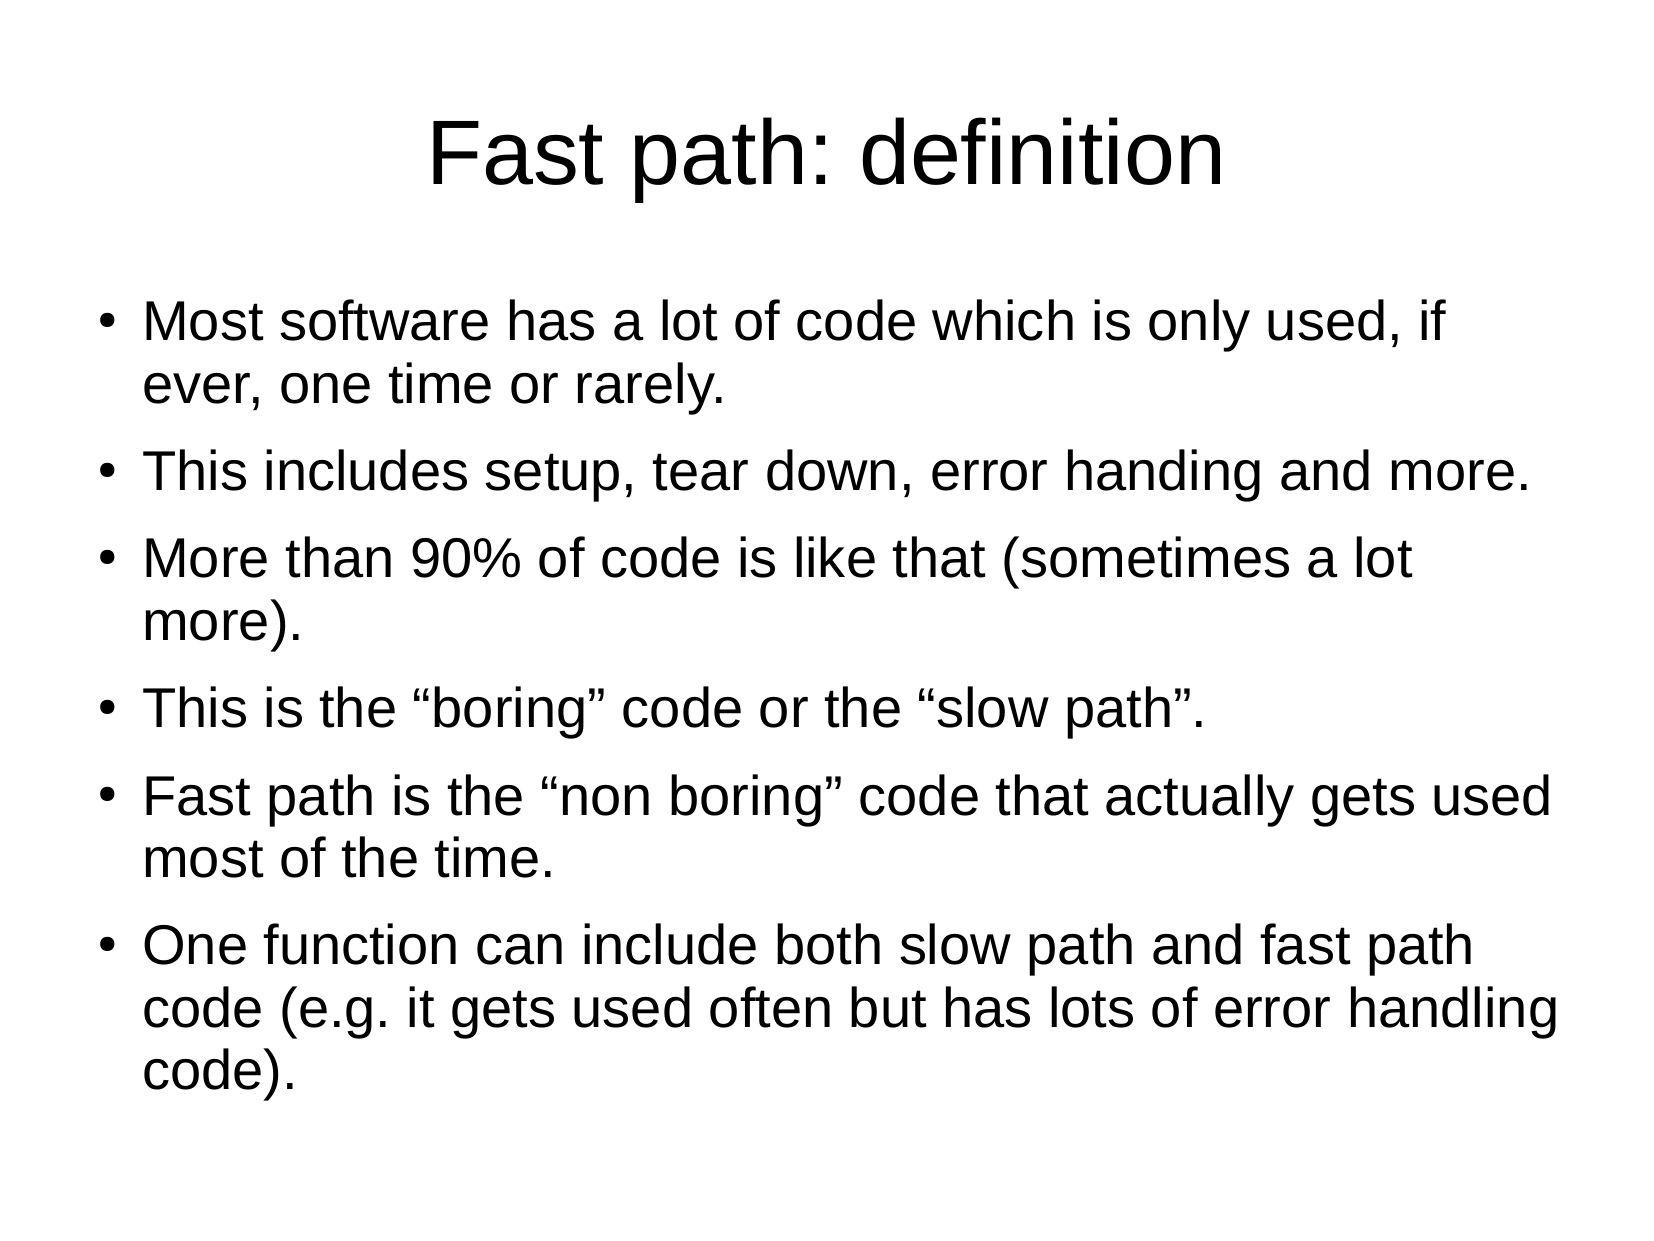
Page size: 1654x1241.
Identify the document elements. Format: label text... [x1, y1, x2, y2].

title Fast path: definition [82, 49, 1571, 257]
list Most software has a lot of code which is only used, if ever, one time or rarely. This includes setup, tear down, error handing and more. More than 90% of code is like that (sometimes a lot more). This is the “boring” code or the “slow path”. Fast path is the “non boring” code that actually gets used most of the time. One function can include both slow path and fast path code (e.g. it gets used often but has lots of error handling code). [82, 290, 1571, 1109]
